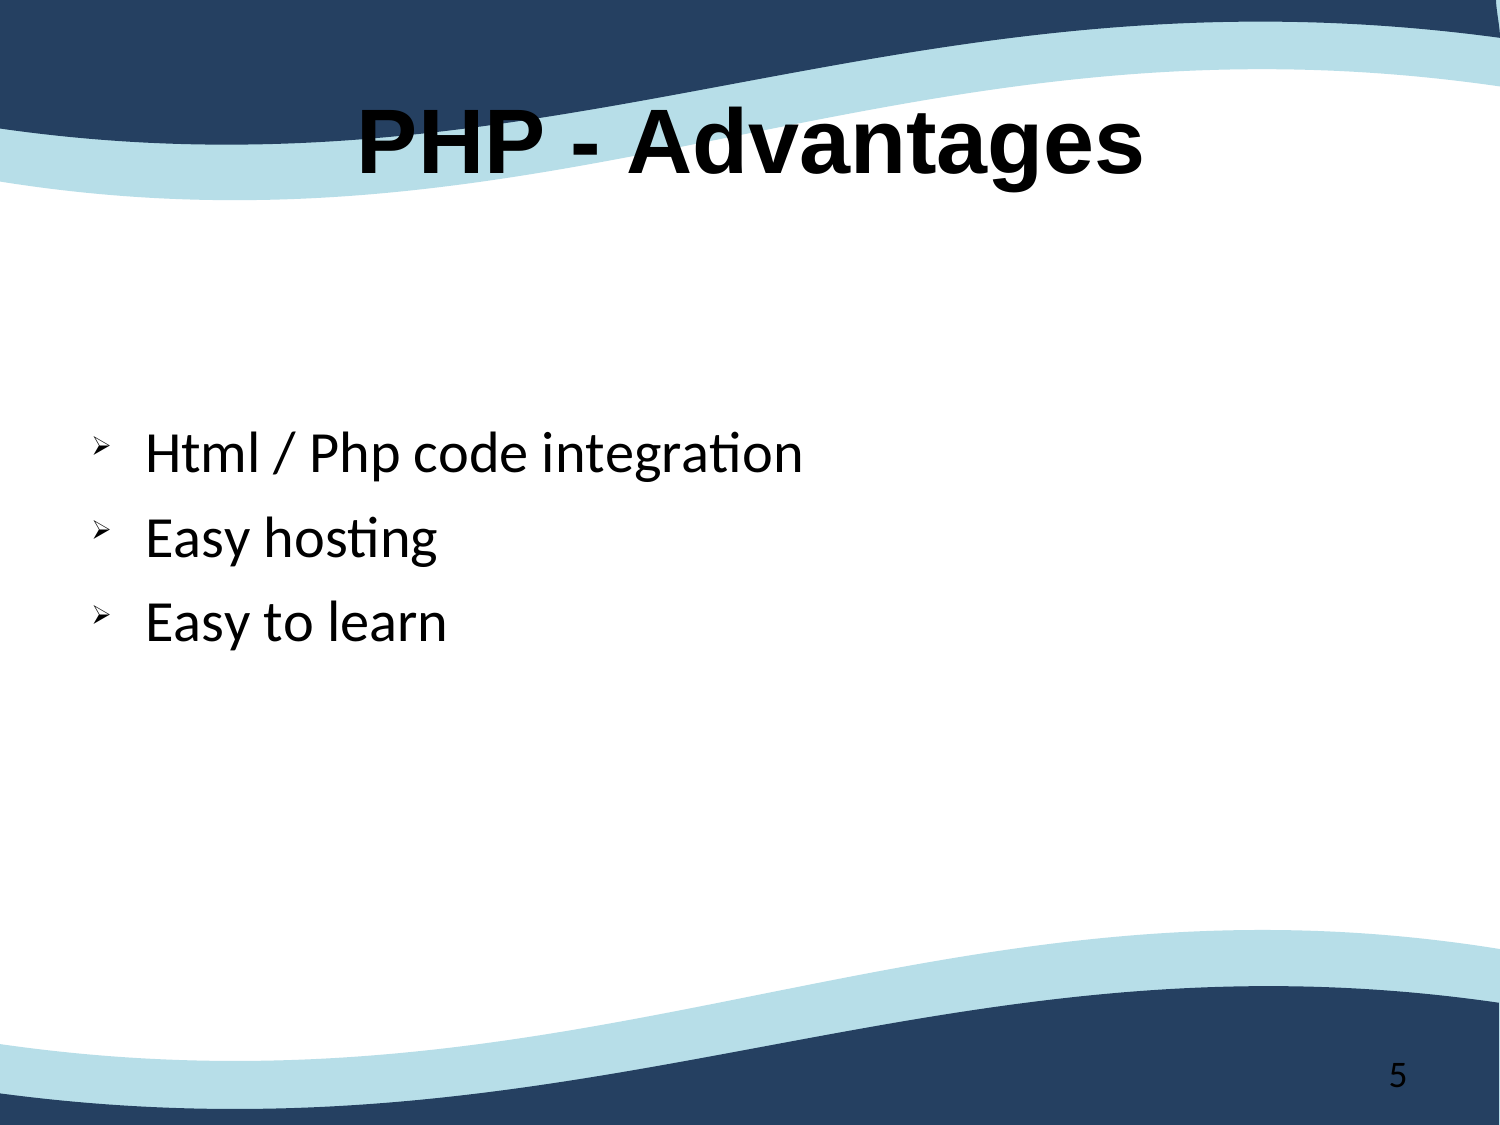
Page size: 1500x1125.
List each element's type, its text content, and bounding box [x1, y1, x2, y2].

text_box Html / Php code integration Easy hosting Easy to learn [74, 262, 1394, 1005]
text_box PHP - Advantages [76, 42, 1427, 231]
